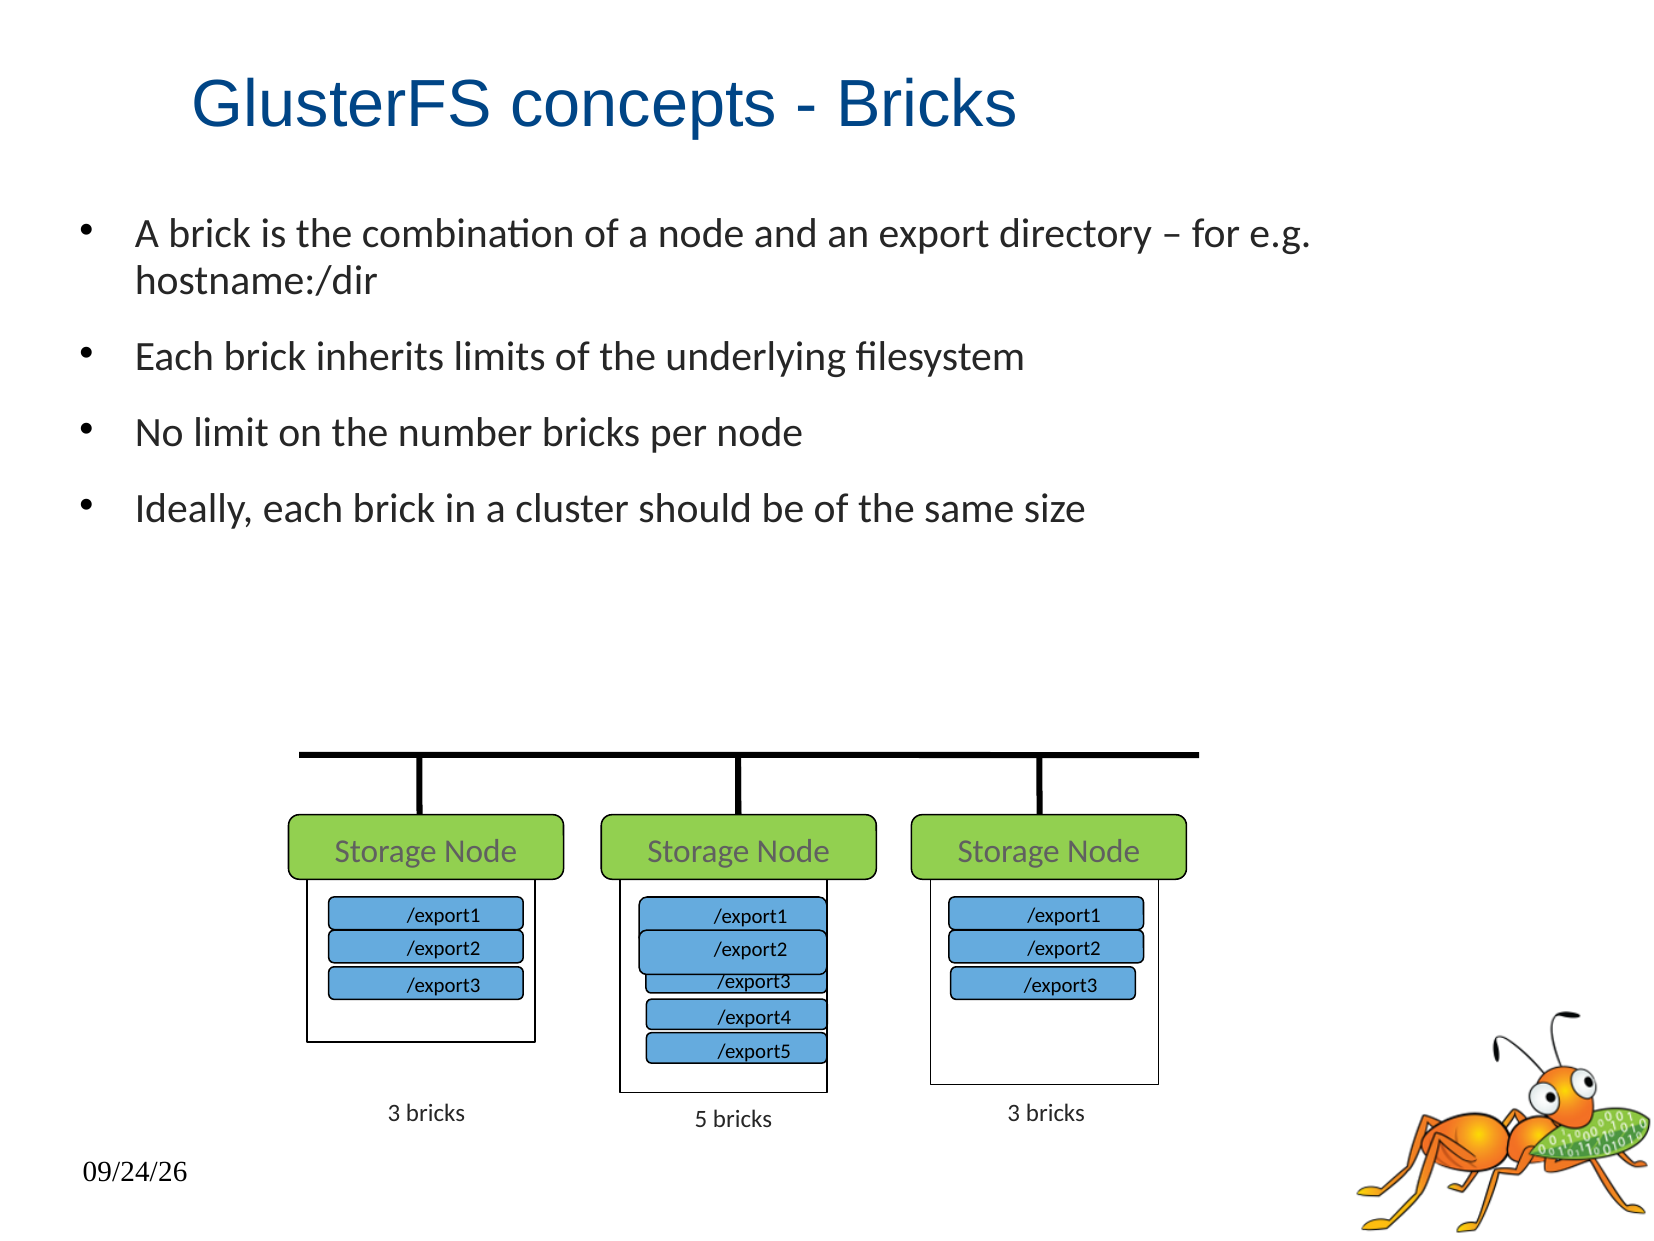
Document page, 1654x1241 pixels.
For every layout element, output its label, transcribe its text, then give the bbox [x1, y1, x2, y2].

text_box /export3 [950, 966, 1136, 1000]
text_box /export2 [948, 930, 1144, 963]
text_box 3 bricks [933, 1091, 1159, 1135]
text_box /export1 [948, 896, 1144, 930]
text_box /export4 [646, 999, 826, 1030]
text_box 5 bricks [620, 1097, 846, 1141]
text_box /export3 [328, 966, 524, 1000]
text_box GlusterFS concepts - Bricks [88, 59, 1123, 149]
text_box Storage Node [911, 814, 1187, 880]
text_box /export5 [646, 1032, 826, 1064]
text_box /export2 [639, 930, 826, 975]
text_box [147, 0, 1653, 168]
picture [1353, 1009, 1654, 1235]
list A brick is the combination of a node and an export directory – for e.g. hostname:/dir Each brick inherits limits of the underlying filesystem No limit on the number bricks per node Ideally, each brick in a cluster should be of the same size [79, 206, 1565, 562]
text_box Storage Node [601, 814, 877, 880]
text_box /export2 [328, 930, 524, 963]
text_box /export1 [639, 896, 826, 934]
text_box 3 bricks [313, 1091, 539, 1135]
text_box /export3 [645, 972, 826, 993]
text_box /export1 [328, 896, 524, 930]
text_box Storage Node [288, 814, 564, 880]
